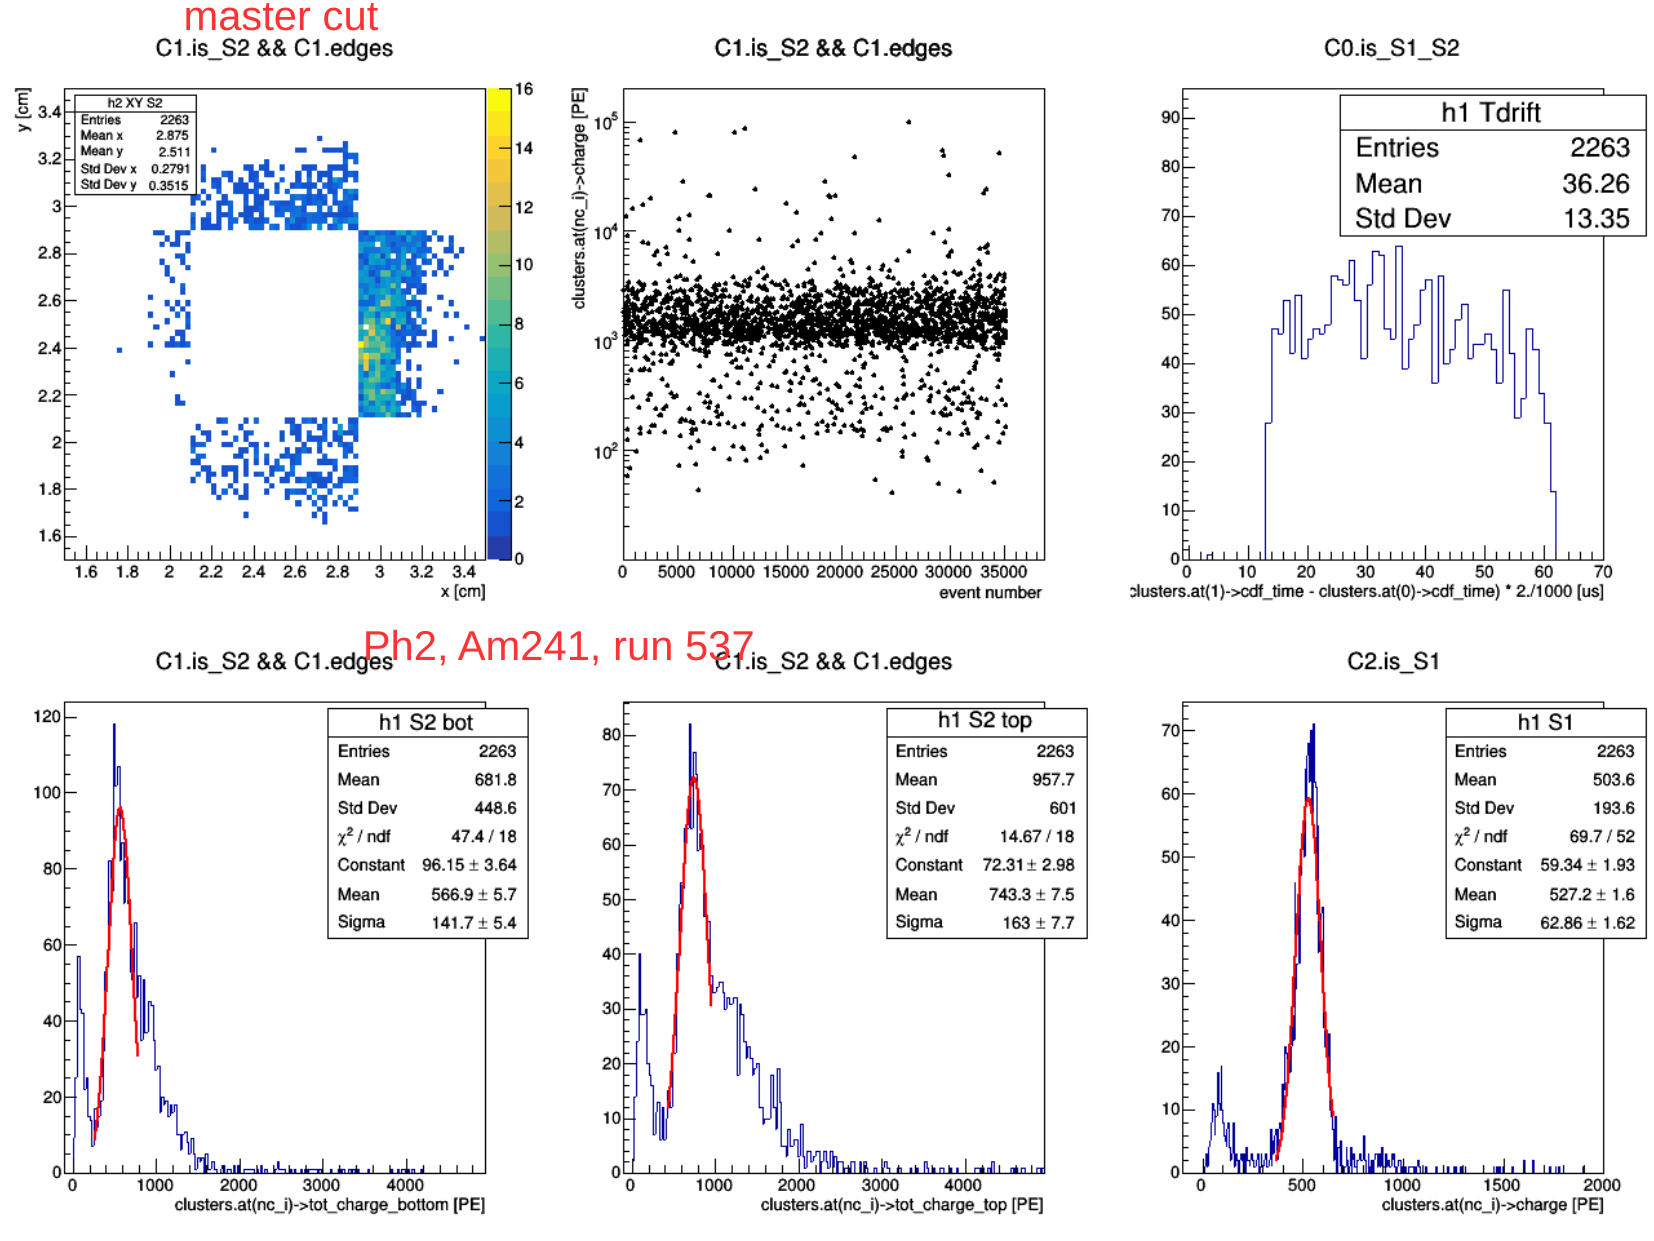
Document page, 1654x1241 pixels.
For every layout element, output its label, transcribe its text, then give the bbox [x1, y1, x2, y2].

text_box master cut [0, 0, 622, 121]
picture [6, 25, 1654, 1222]
text_box Ph2, Am241, run 537 [218, 615, 901, 751]
